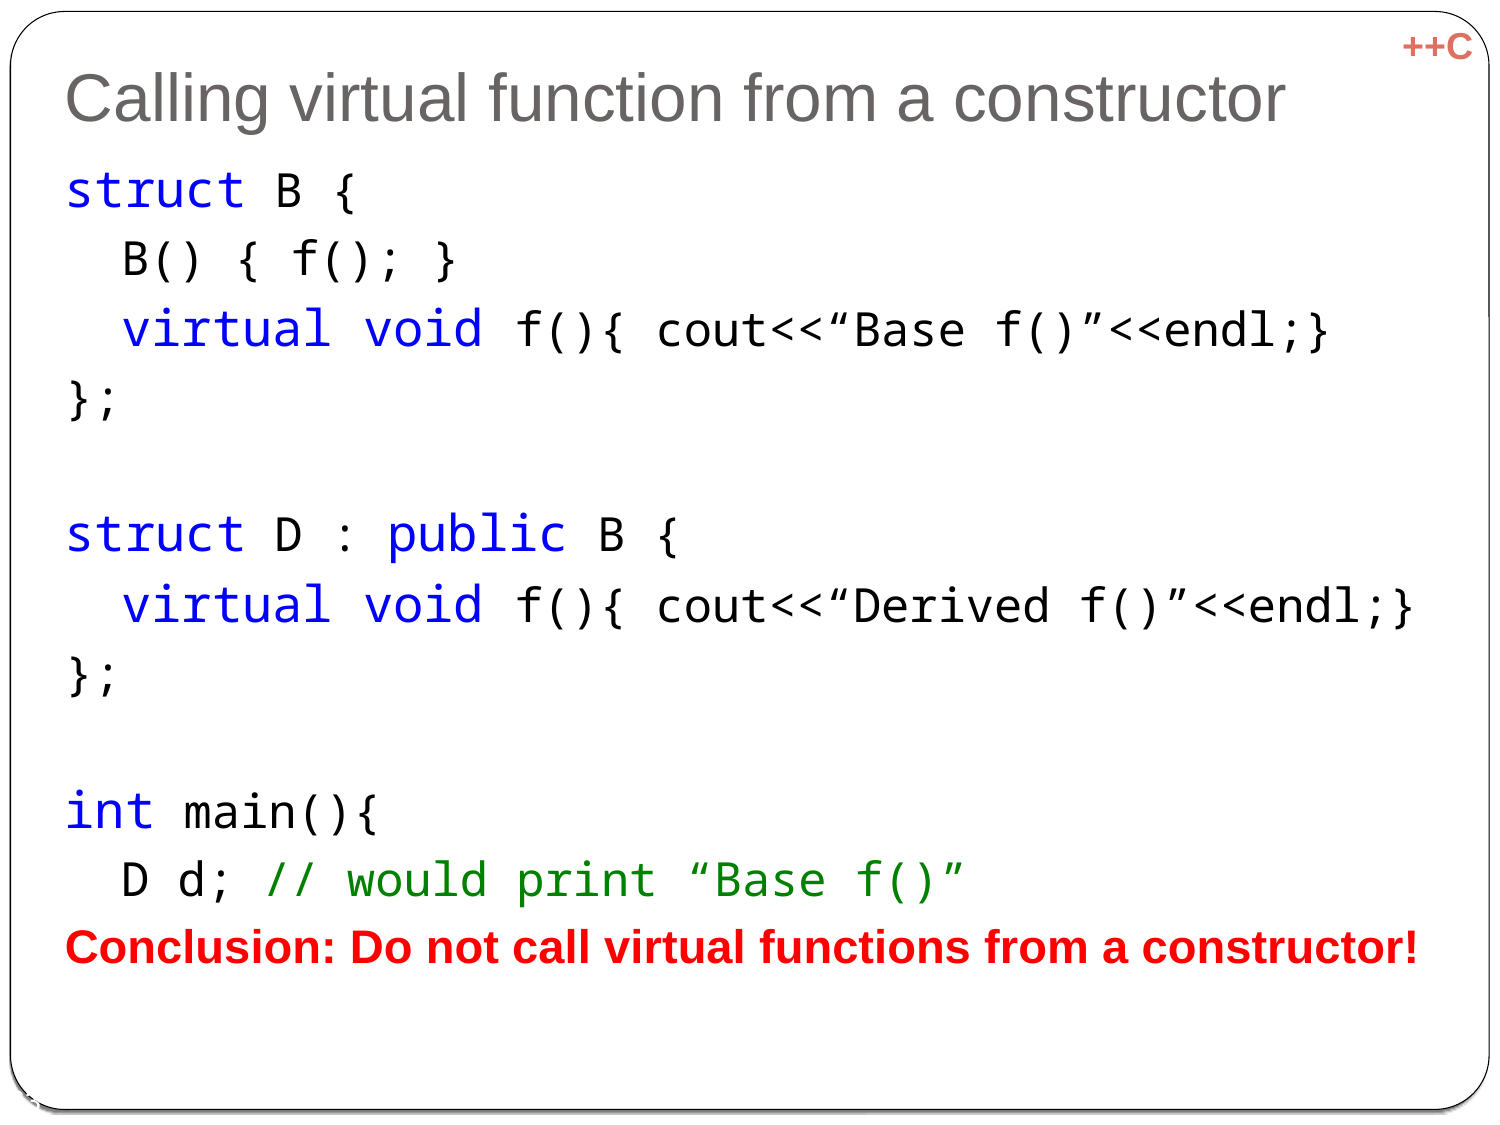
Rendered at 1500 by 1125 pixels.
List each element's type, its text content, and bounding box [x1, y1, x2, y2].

slide_number <number> [0, 1074, 50, 1125]
list struct B { B() { f(); } virtual void f(){ cout<<“Base f()”<<endl;} }; struct D : public B { virtual void f(){ cout<<“Derived f()”<<endl;} }; int main(){ D d; // would print “Base f()” Conclusion: Do not call virtual functions from a constructor! [50, 149, 1450, 1088]
title Calling virtual function from a constructor [50, 45, 1450, 149]
